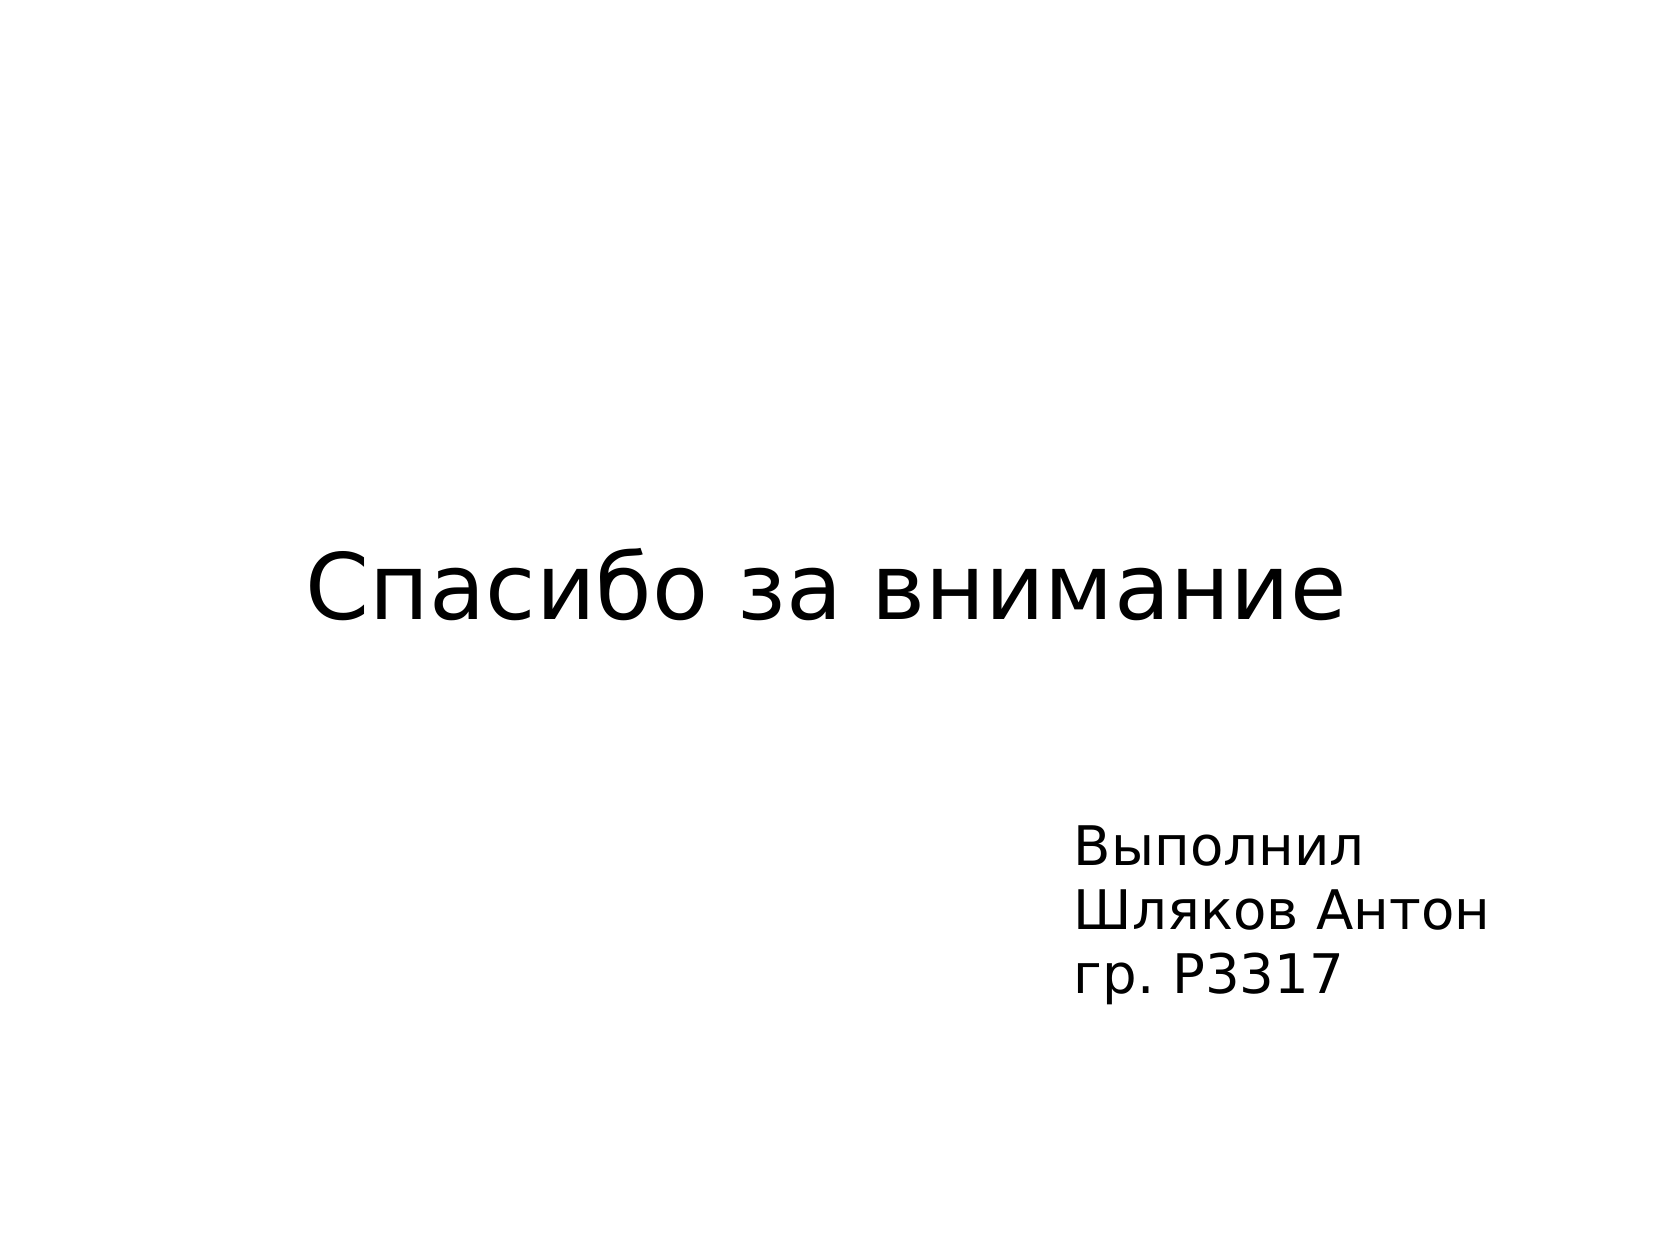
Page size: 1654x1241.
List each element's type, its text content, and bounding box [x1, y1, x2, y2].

list Выполнил Шляков Антон гр. P3317 [1015, 814, 1571, 1010]
title Спасибо за внимание [82, 484, 1571, 692]
